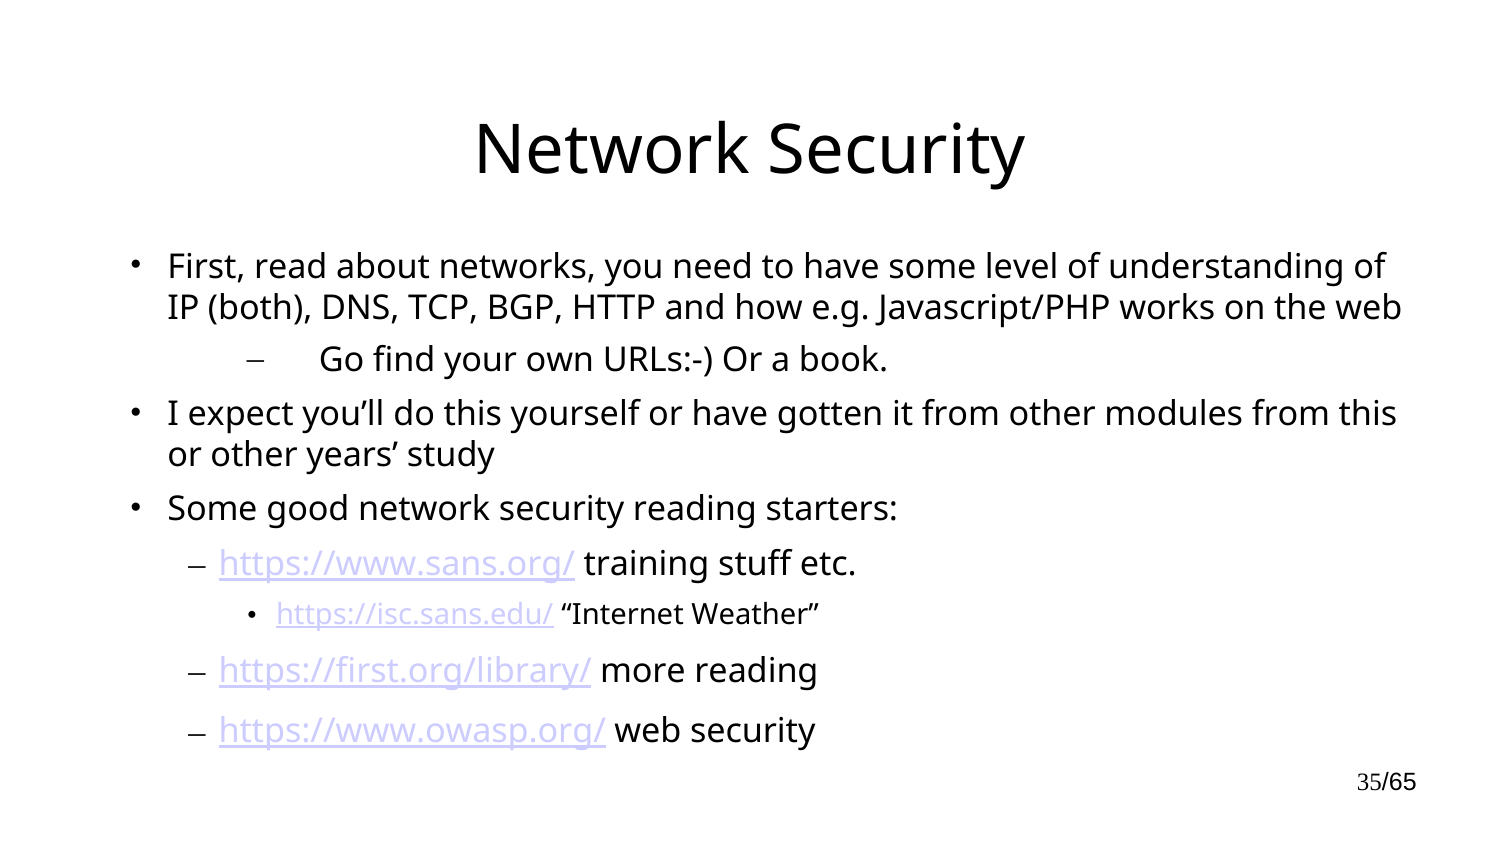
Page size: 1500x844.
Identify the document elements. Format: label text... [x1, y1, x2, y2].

title Network Security [112, 74, 1388, 216]
list First, read about networks, you need to have some level of understanding of IP (both), DNS, TCP, BGP, HTTP and how e.g. Javascript/PHP works on the web Go find your own URLs:-) Or a book. I expect you’ll do this yourself or have gotten it from other modules from this or other years’ study Some good network security reading starters: https://www.sans.org/ training stuff etc. https://isc.sans.edu/ “Internet Weather” https://first.org/library/ more reading https://www.owasp.org/ web security [129, 243, 1405, 768]
